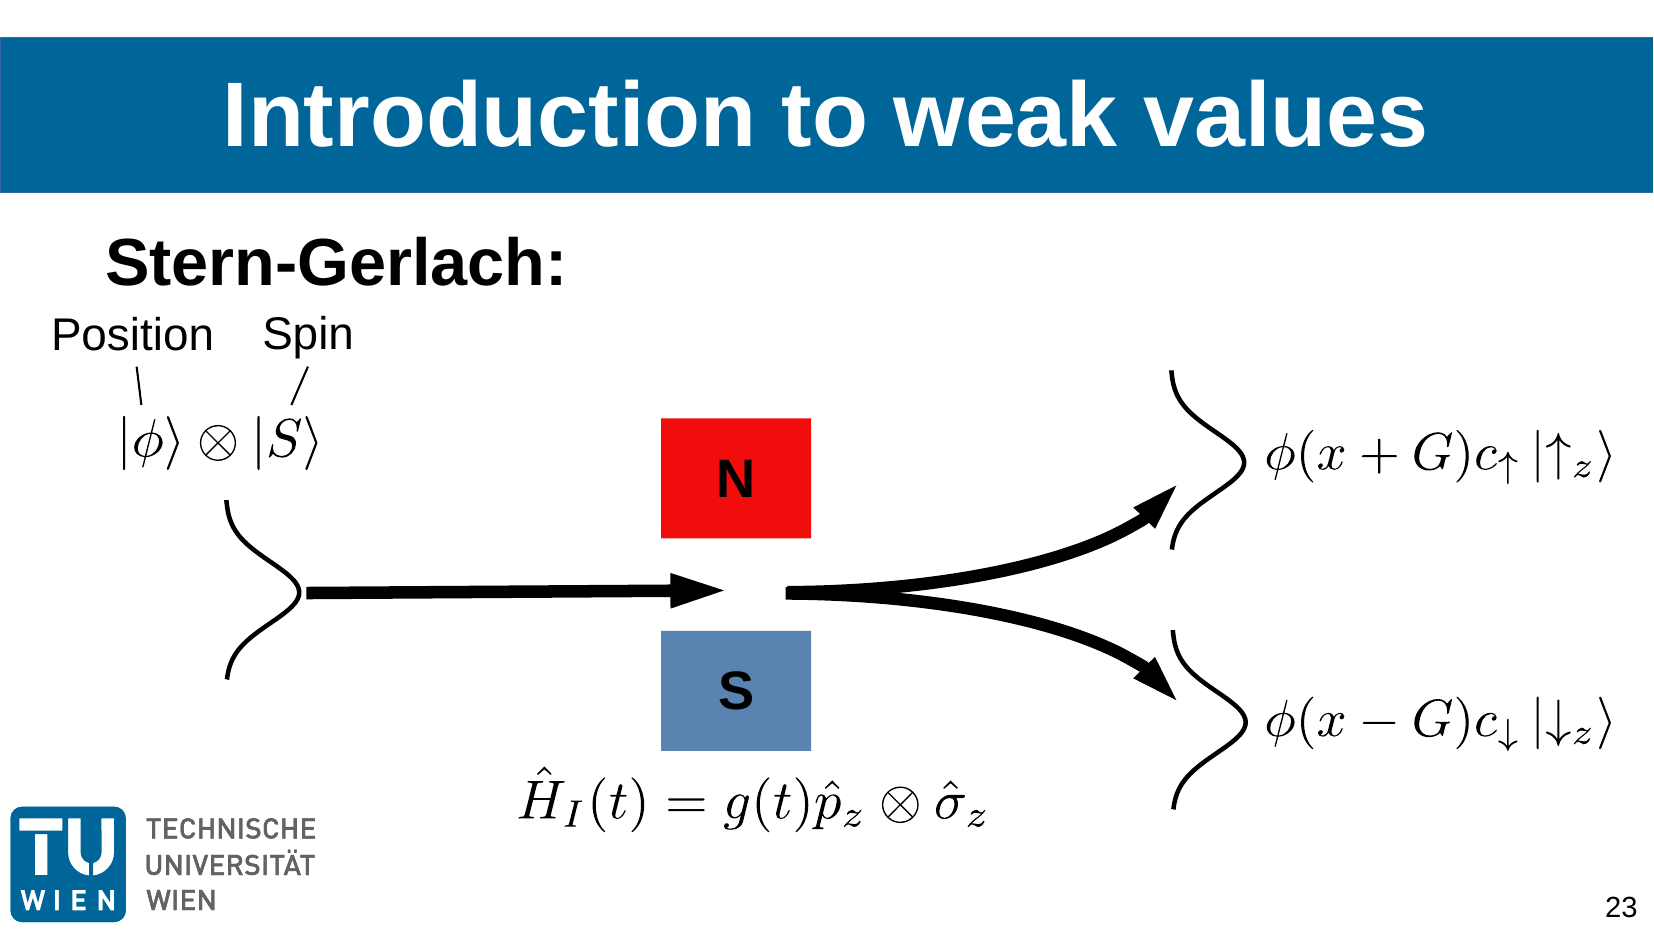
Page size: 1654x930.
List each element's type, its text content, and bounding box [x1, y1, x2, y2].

text_box N [661, 418, 812, 539]
picture [1132, 359, 1615, 562]
picture [113, 412, 331, 478]
title Introduction to weak values [0, 37, 1653, 193]
picture [1134, 619, 1615, 821]
picture [187, 489, 323, 691]
text_box Position [36, 301, 233, 368]
text_box Spin [247, 300, 371, 367]
picture [503, 765, 991, 841]
text_box S [661, 630, 812, 751]
list Stern-Gerlach: [105, 225, 1593, 765]
